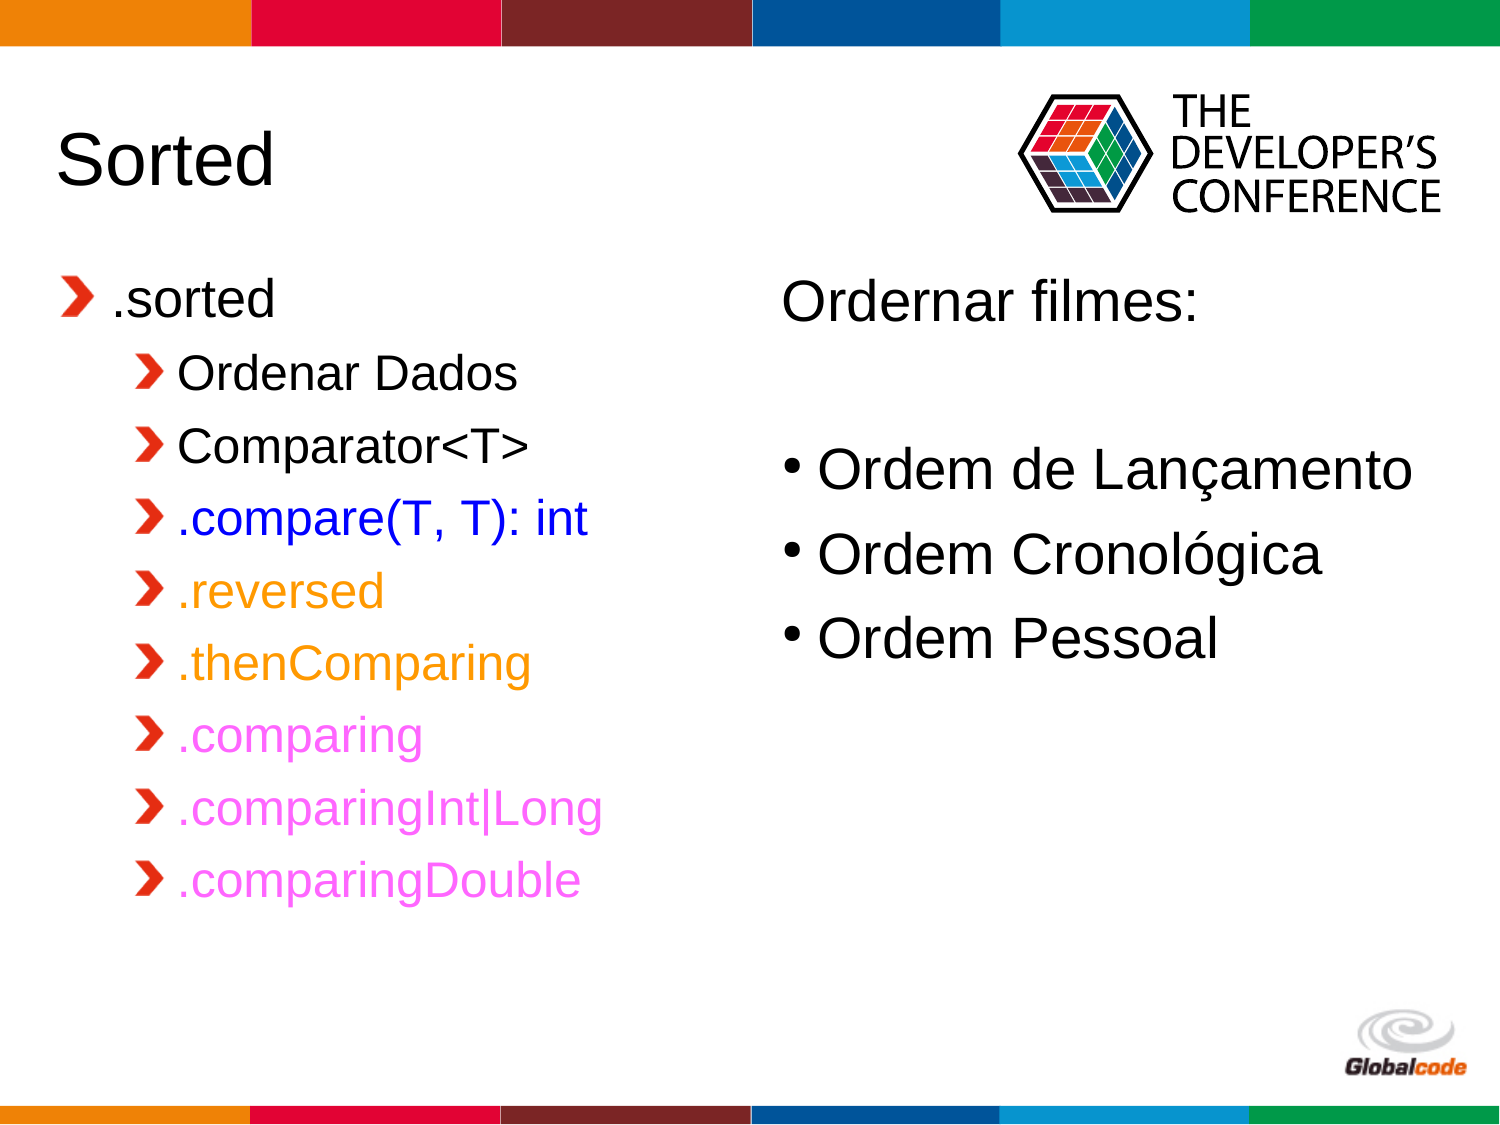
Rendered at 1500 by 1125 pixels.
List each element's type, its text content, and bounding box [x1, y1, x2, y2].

list .sorted Ordenar Dados Comparator<T> .compare(T, T): int .reversed .thenComparing .comparing .comparingInt|Long .comparingDouble [41, 255, 733, 999]
picture [1328, 964, 1486, 1105]
list Ordernar filmes: Ordem de Lançamento Ordem Cronológica Ordem Pessoal [767, 255, 1459, 999]
title Sorted [41, 79, 974, 231]
